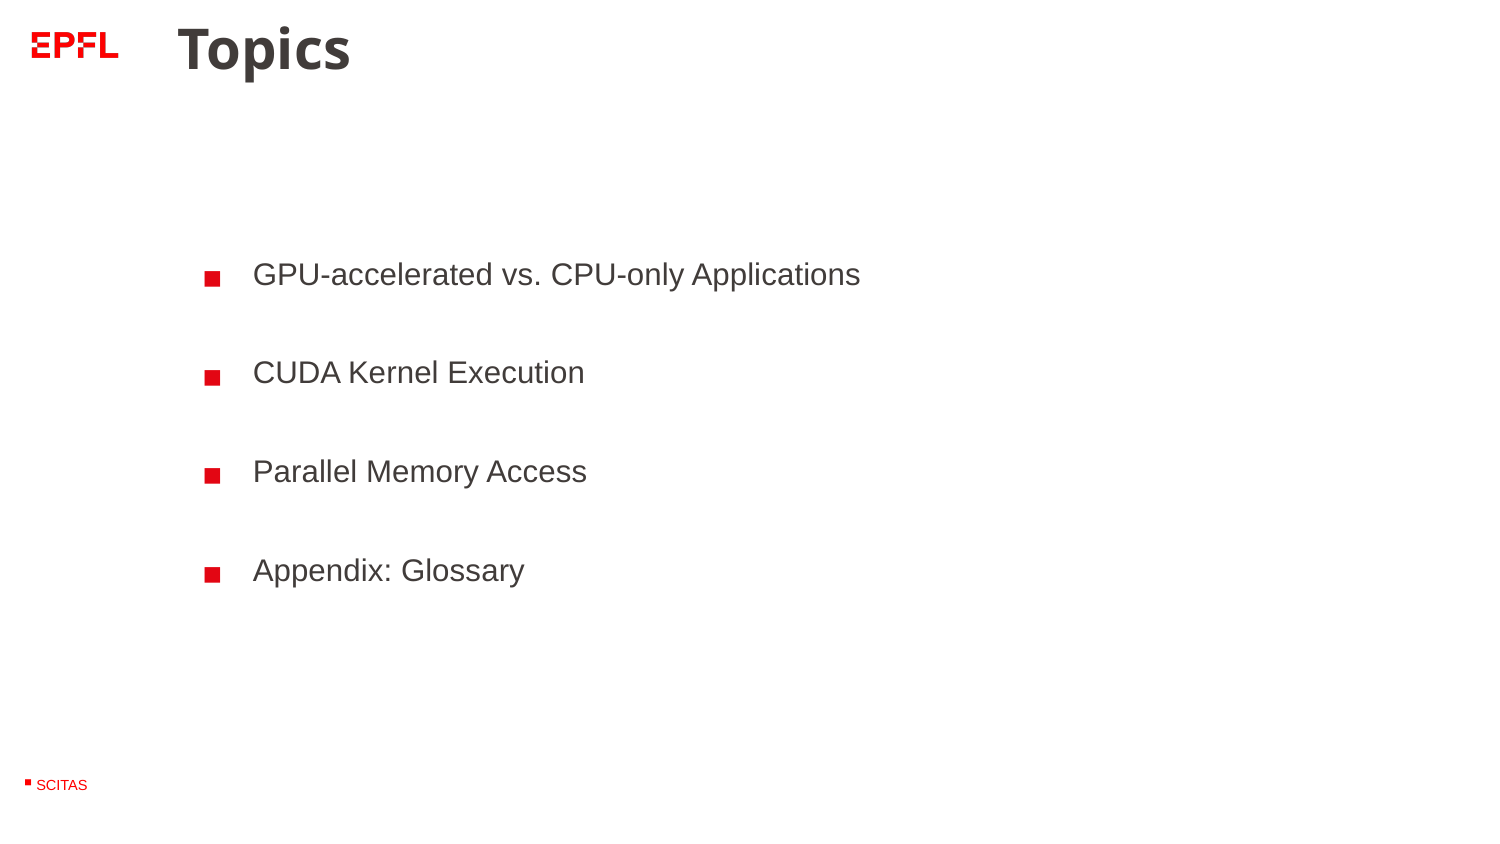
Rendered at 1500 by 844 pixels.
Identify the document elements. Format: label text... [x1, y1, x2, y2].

list GPU-accelerated vs. CPU-only Applications CUDA Kernel Execution Parallel Memory Access Appendix: Glossary [148, 250, 1416, 844]
picture [21, 21, 129, 69]
title Topics [148, 21, 1416, 198]
